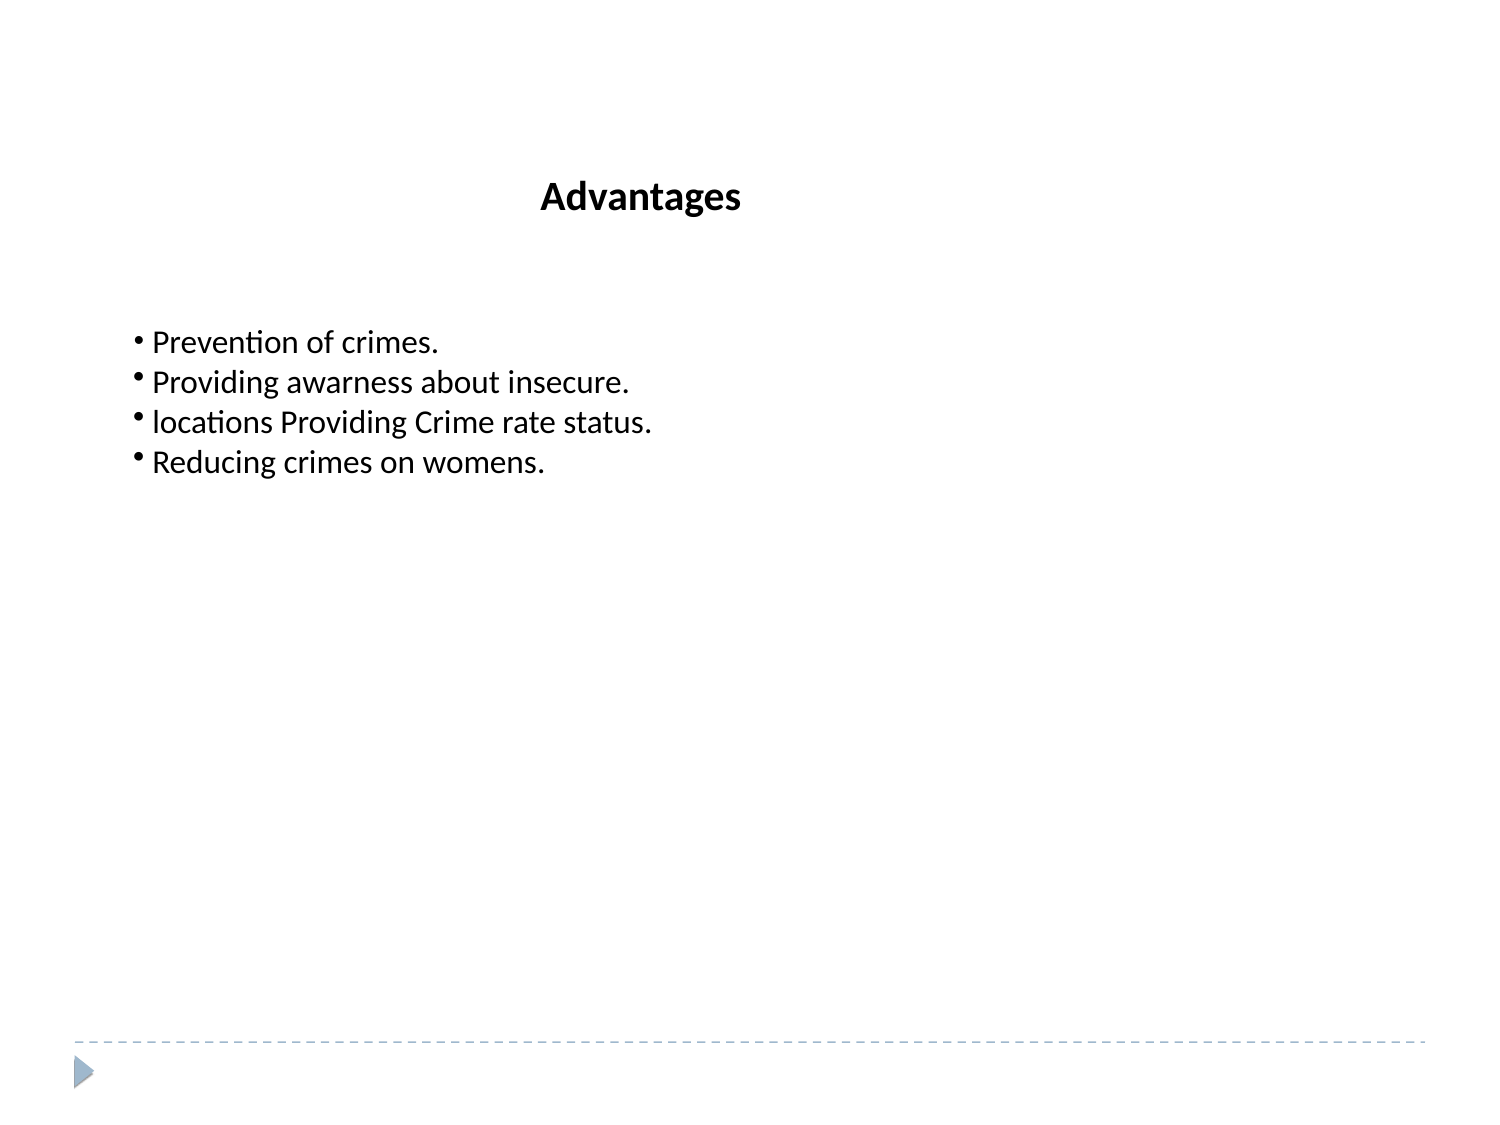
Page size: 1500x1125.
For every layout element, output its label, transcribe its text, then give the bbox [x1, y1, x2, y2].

text_box Prevention of crimes. Providing awarness about insecure. locations Providing Crime rate status. Reducing crimes on womens. [118, 312, 975, 488]
text_box Advantages [525, 160, 975, 226]
